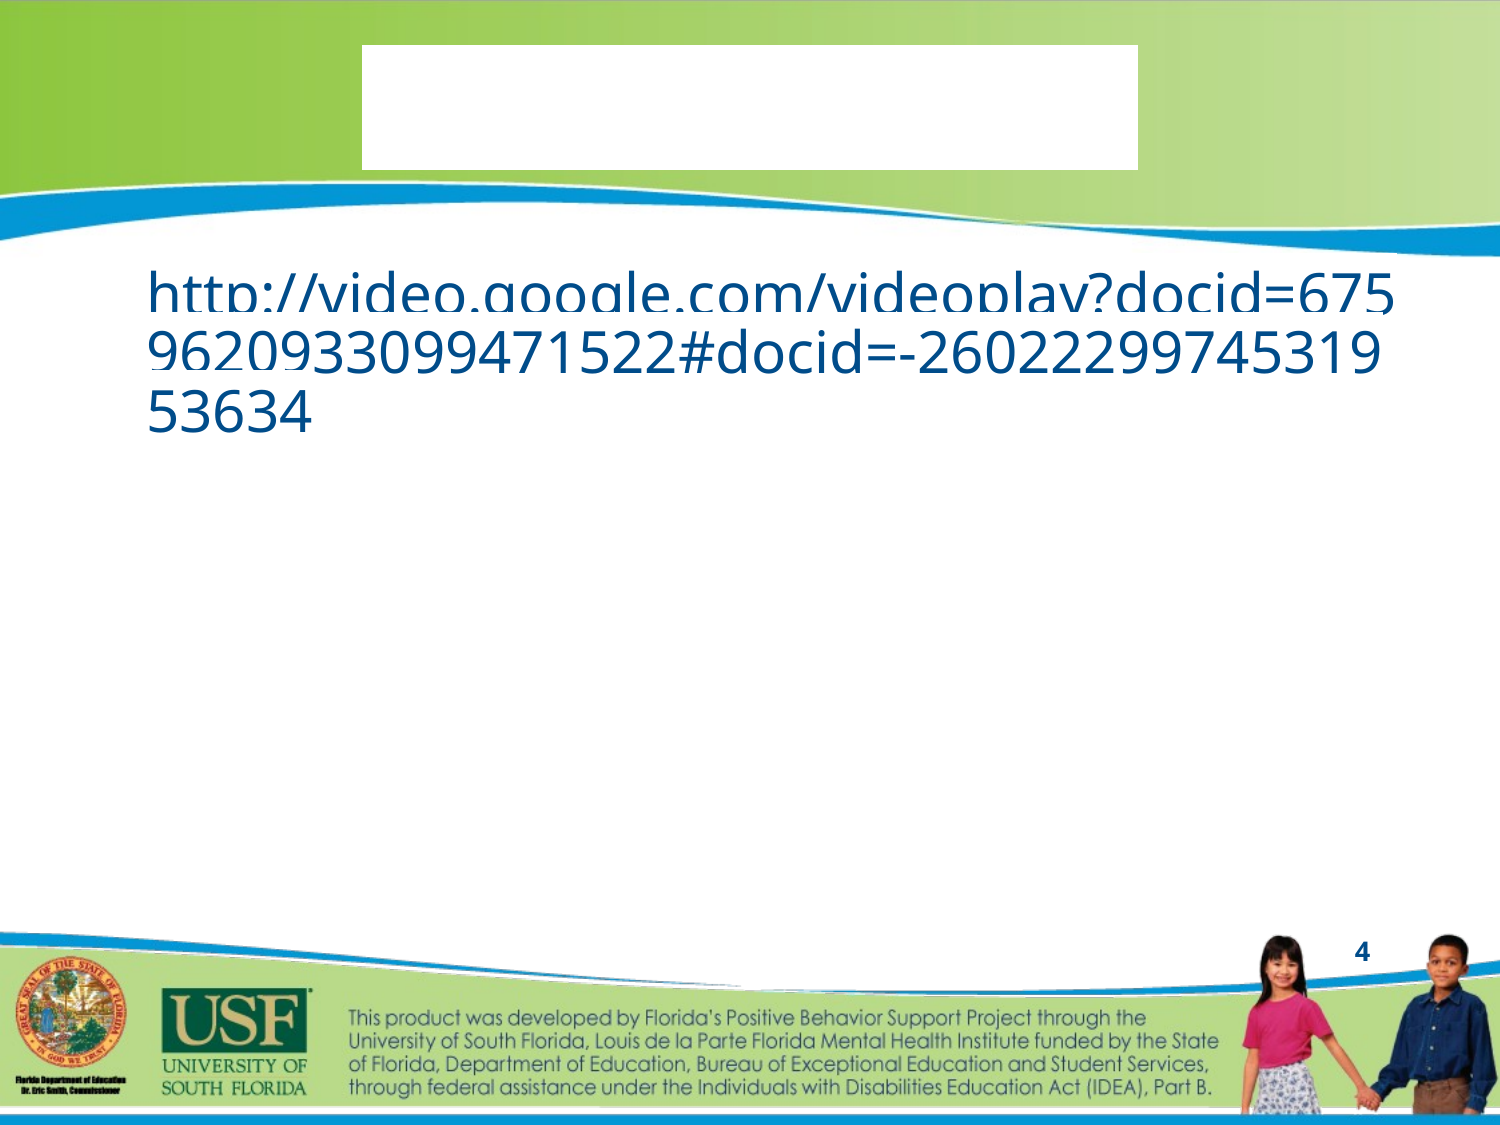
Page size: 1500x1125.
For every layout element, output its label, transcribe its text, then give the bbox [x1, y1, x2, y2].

picture [1426, 254, 1500, 258]
picture [0, 928, 1500, 1116]
title Video: Terry Tate [75, 24, 1426, 188]
picture [0, 0, 1500, 258]
list http://video.google.com/videoplay?docid=6759620933099471522#docid=-2602229974531953634 [75, 249, 1426, 913]
